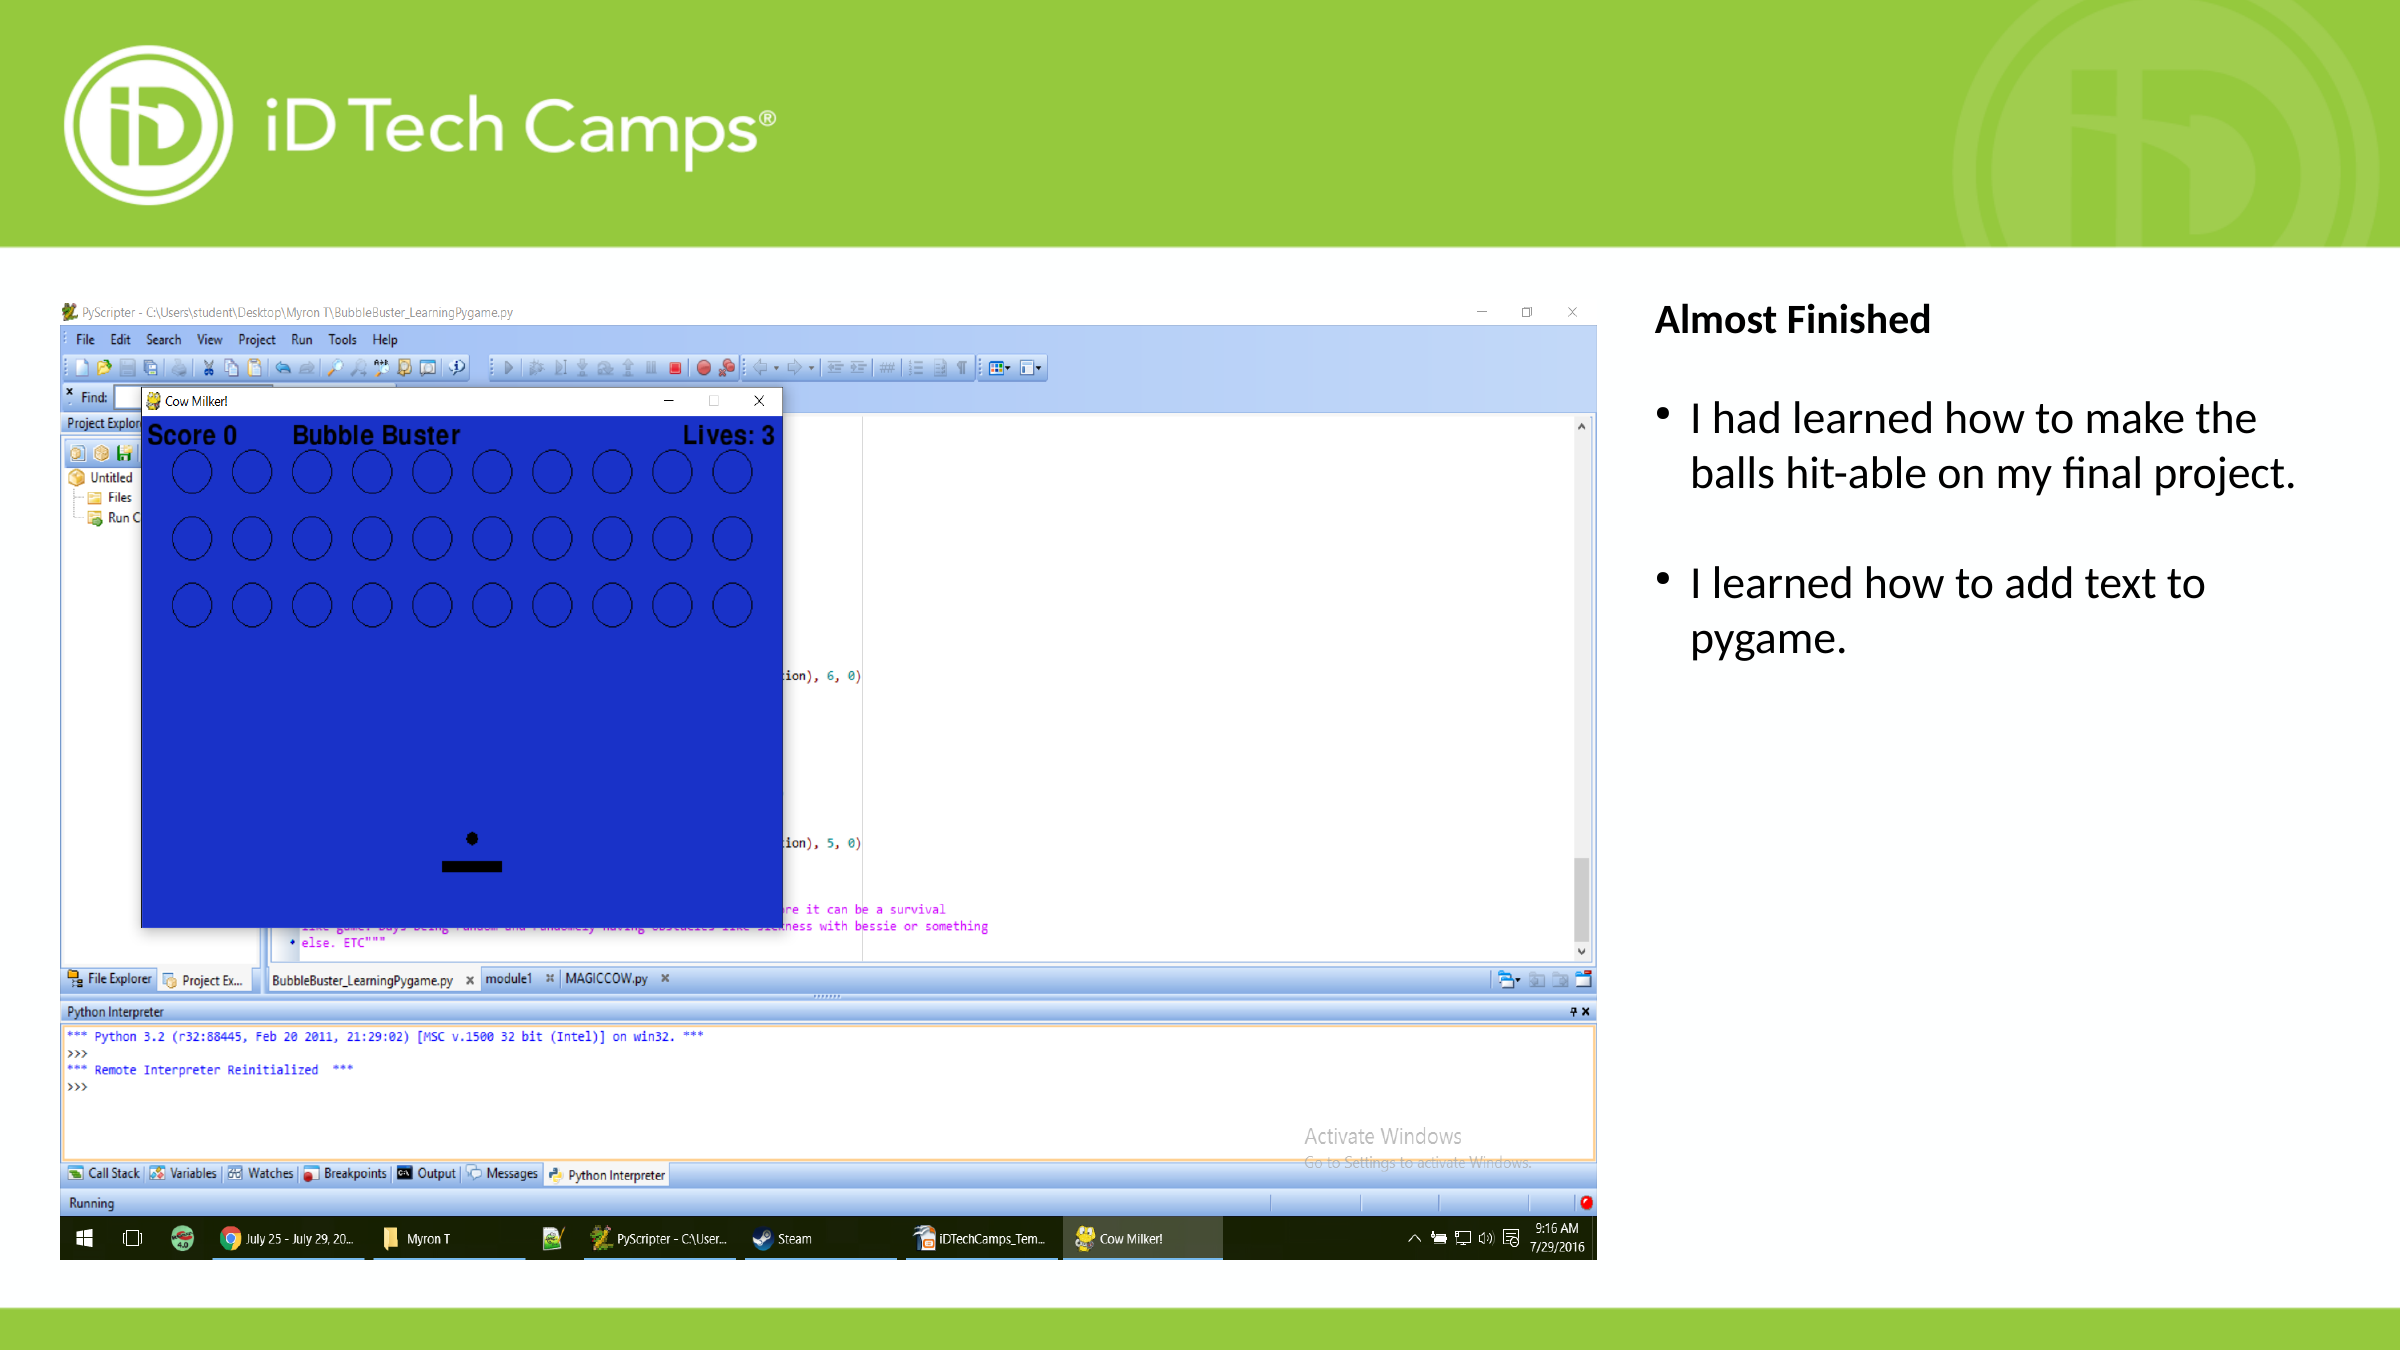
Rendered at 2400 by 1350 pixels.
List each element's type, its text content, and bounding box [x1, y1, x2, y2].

text_box Almost Finished I had learned how to make the balls hit-able on my final project. I learned how to add text to pygame. [1640, 284, 2360, 775]
picture [0, 0, 2400, 1350]
